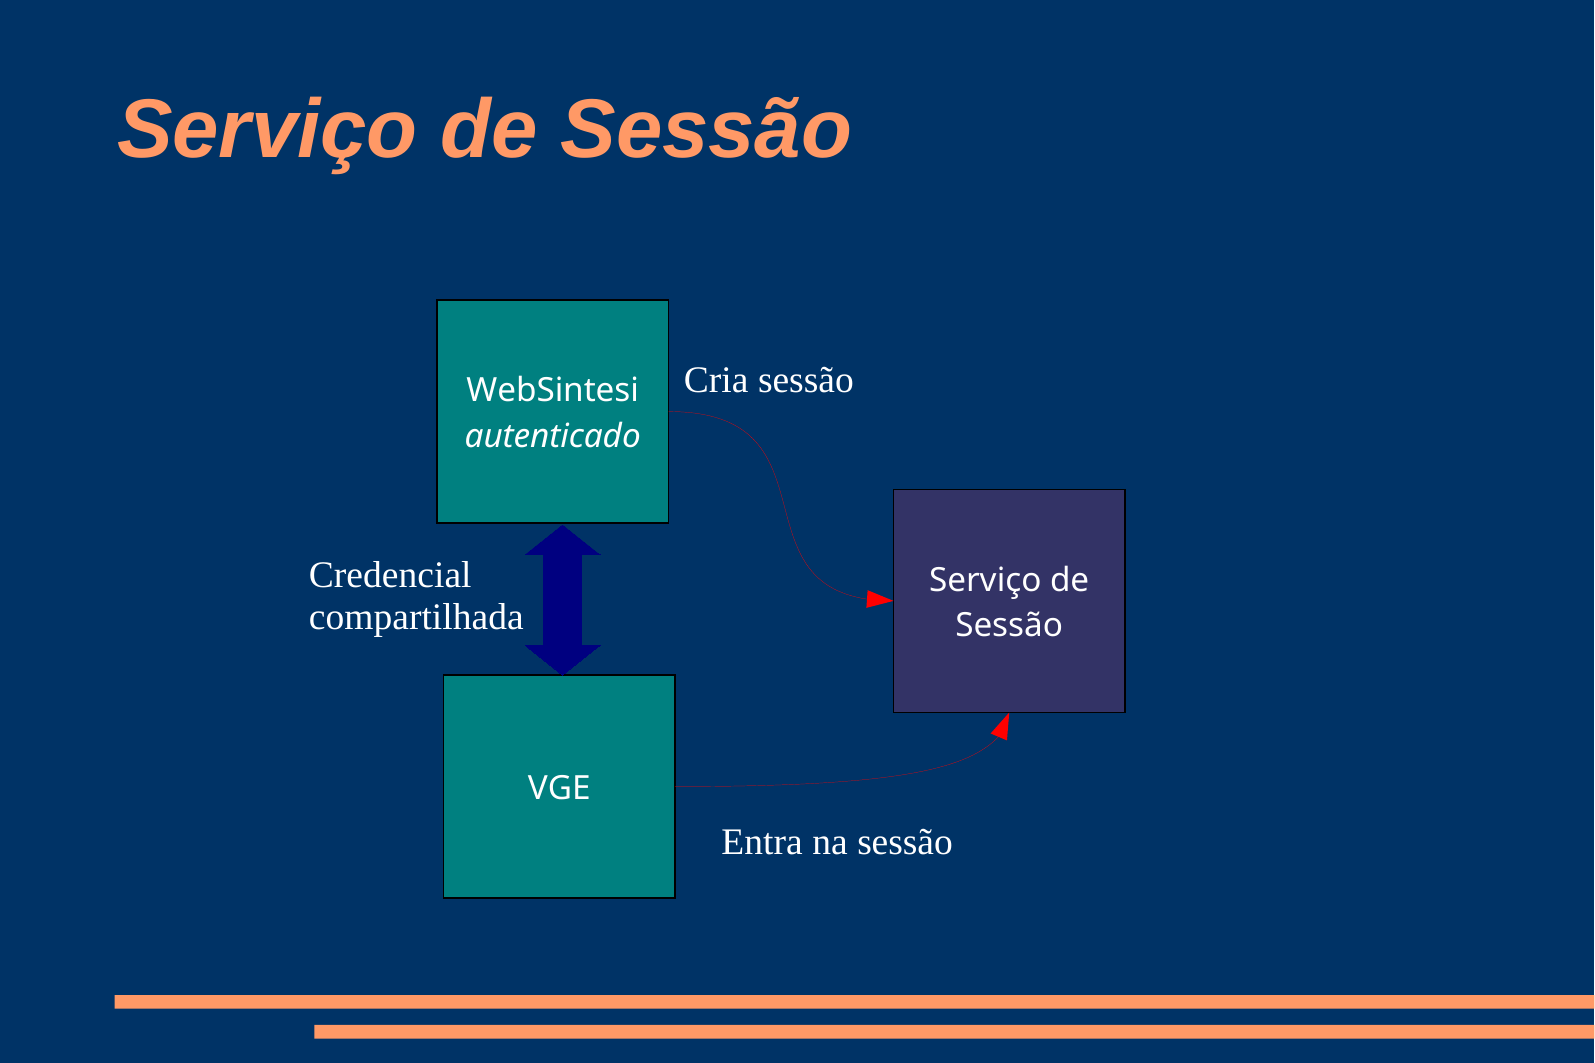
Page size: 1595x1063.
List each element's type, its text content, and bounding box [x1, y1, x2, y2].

text_box VGE [443, 674, 676, 899]
text_box Credencial compartilhada [300, 554, 534, 638]
text_box Serviço de Sessão [893, 489, 1126, 713]
title Serviço de Sessão [117, 39, 1479, 218]
text_box WebSintesi autenticado [437, 299, 669, 524]
text_box Cria sessão [675, 358, 864, 401]
text_box [525, 525, 601, 676]
text_box Entra na sessão [712, 820, 963, 863]
